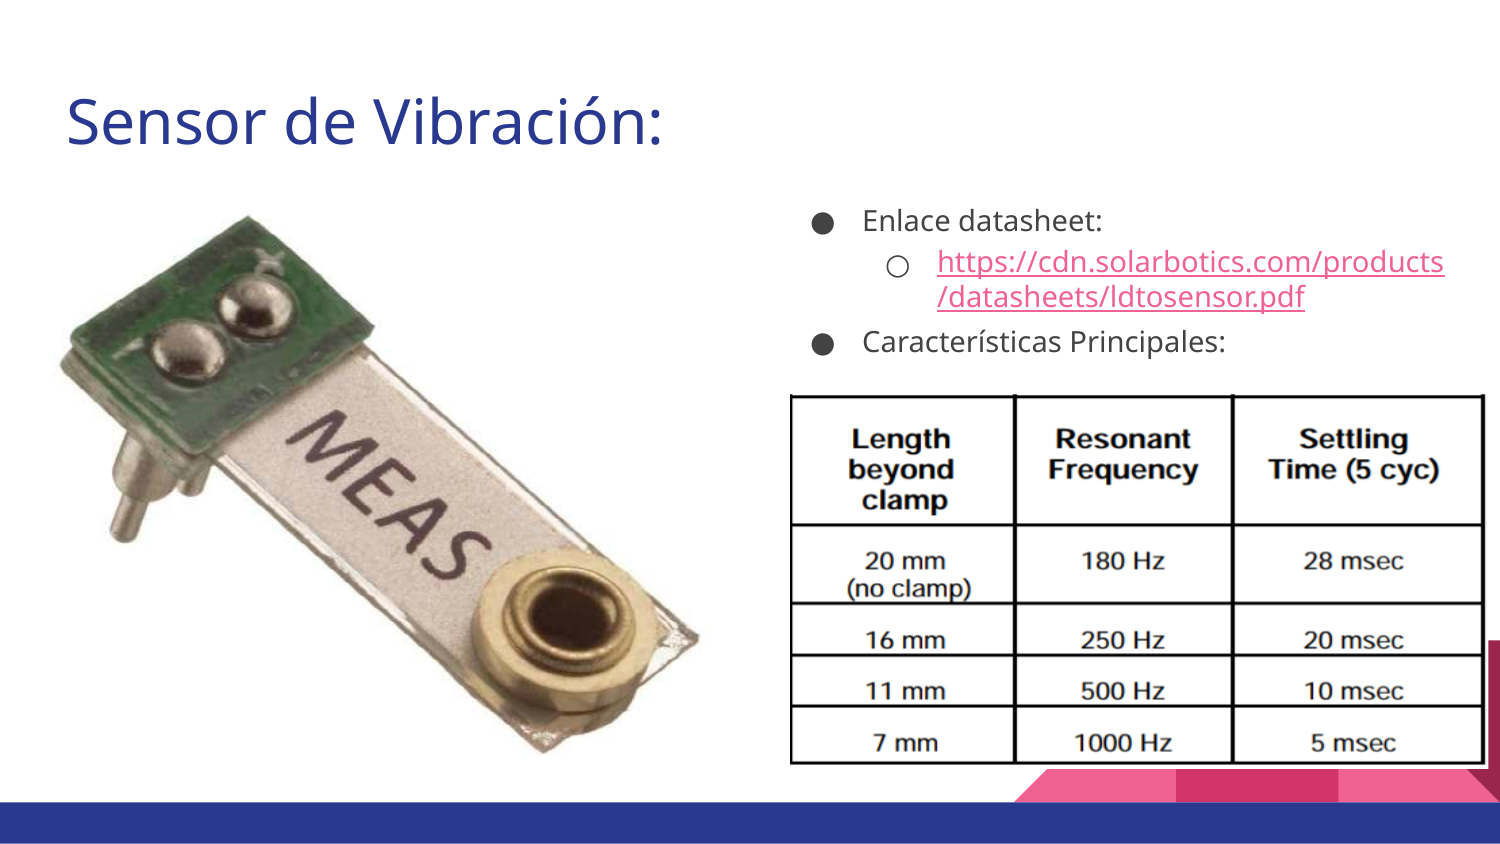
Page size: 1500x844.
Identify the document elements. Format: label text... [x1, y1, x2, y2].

picture [790, 392, 1489, 769]
title Sensor de Vibración: [51, 67, 1449, 167]
picture [0, 206, 736, 776]
list Enlace datasheet: https://cdn.solarbotics.com/products/datasheets/ldtosensor.pdf Características Principales: [772, 182, 1471, 731]
